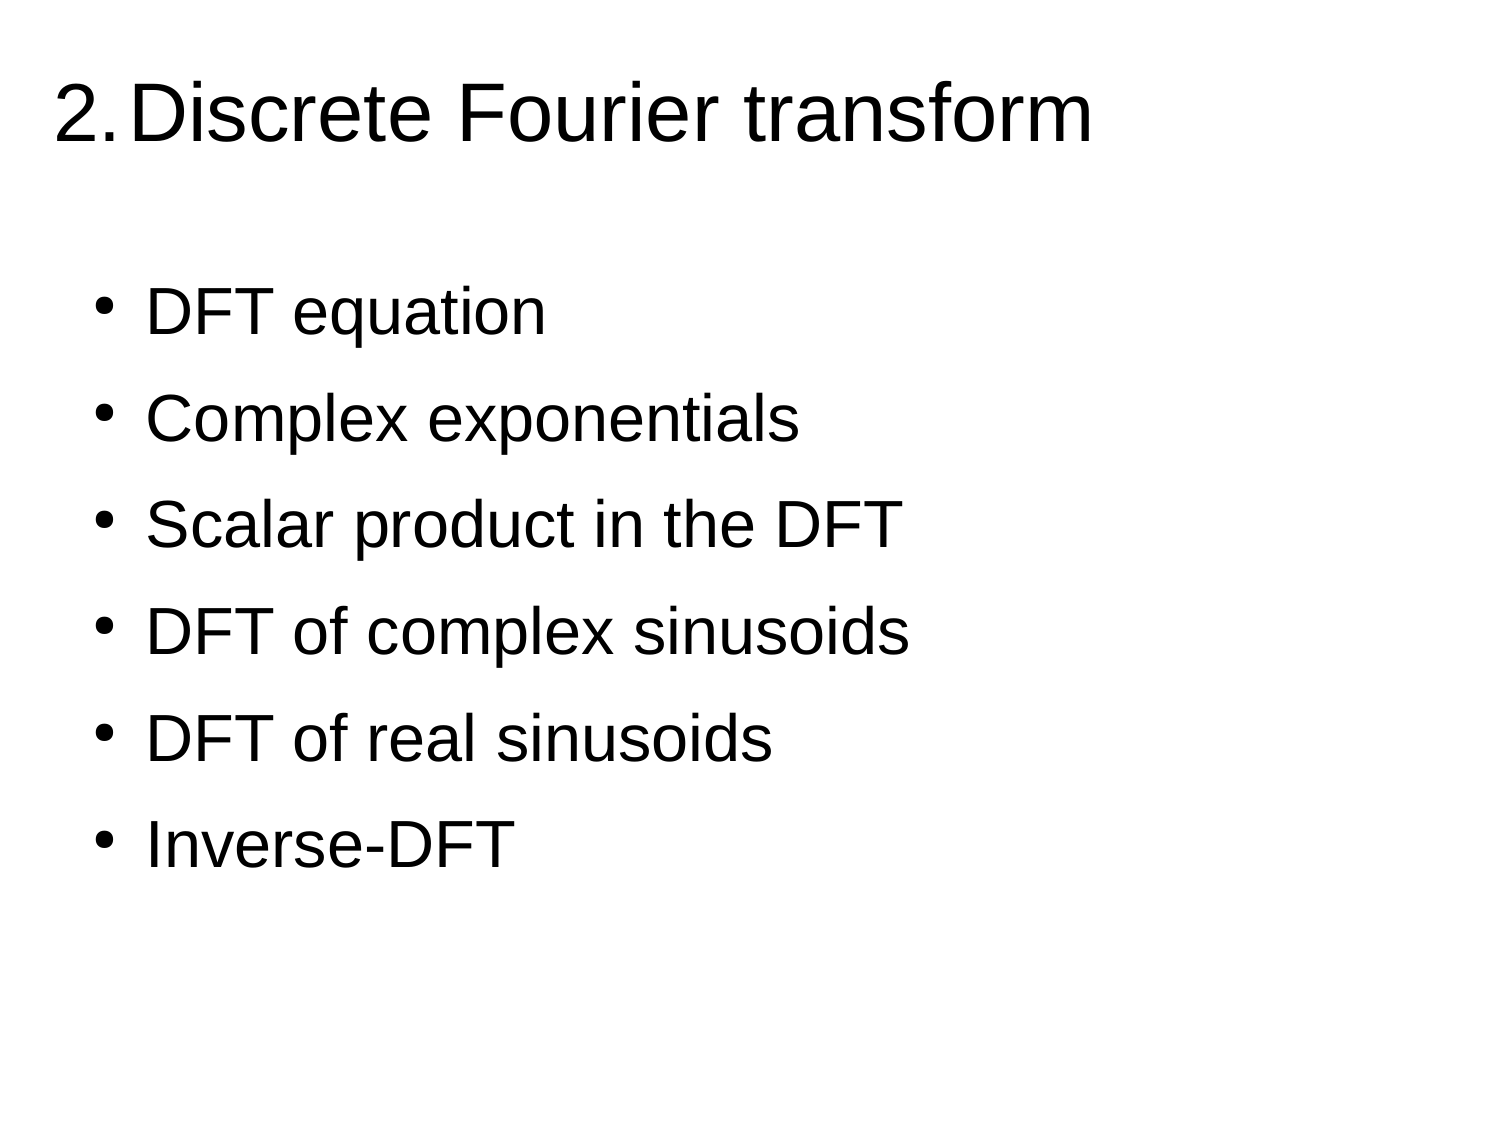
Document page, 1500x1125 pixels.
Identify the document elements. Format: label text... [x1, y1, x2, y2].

title 2. Discrete Fourier transform [53, 18, 1403, 207]
list DFT equation Complex exponentials Scalar product in the DFT DFT of complex sinusoids DFT of real sinusoids Inverse-DFT [75, 263, 1425, 1006]
